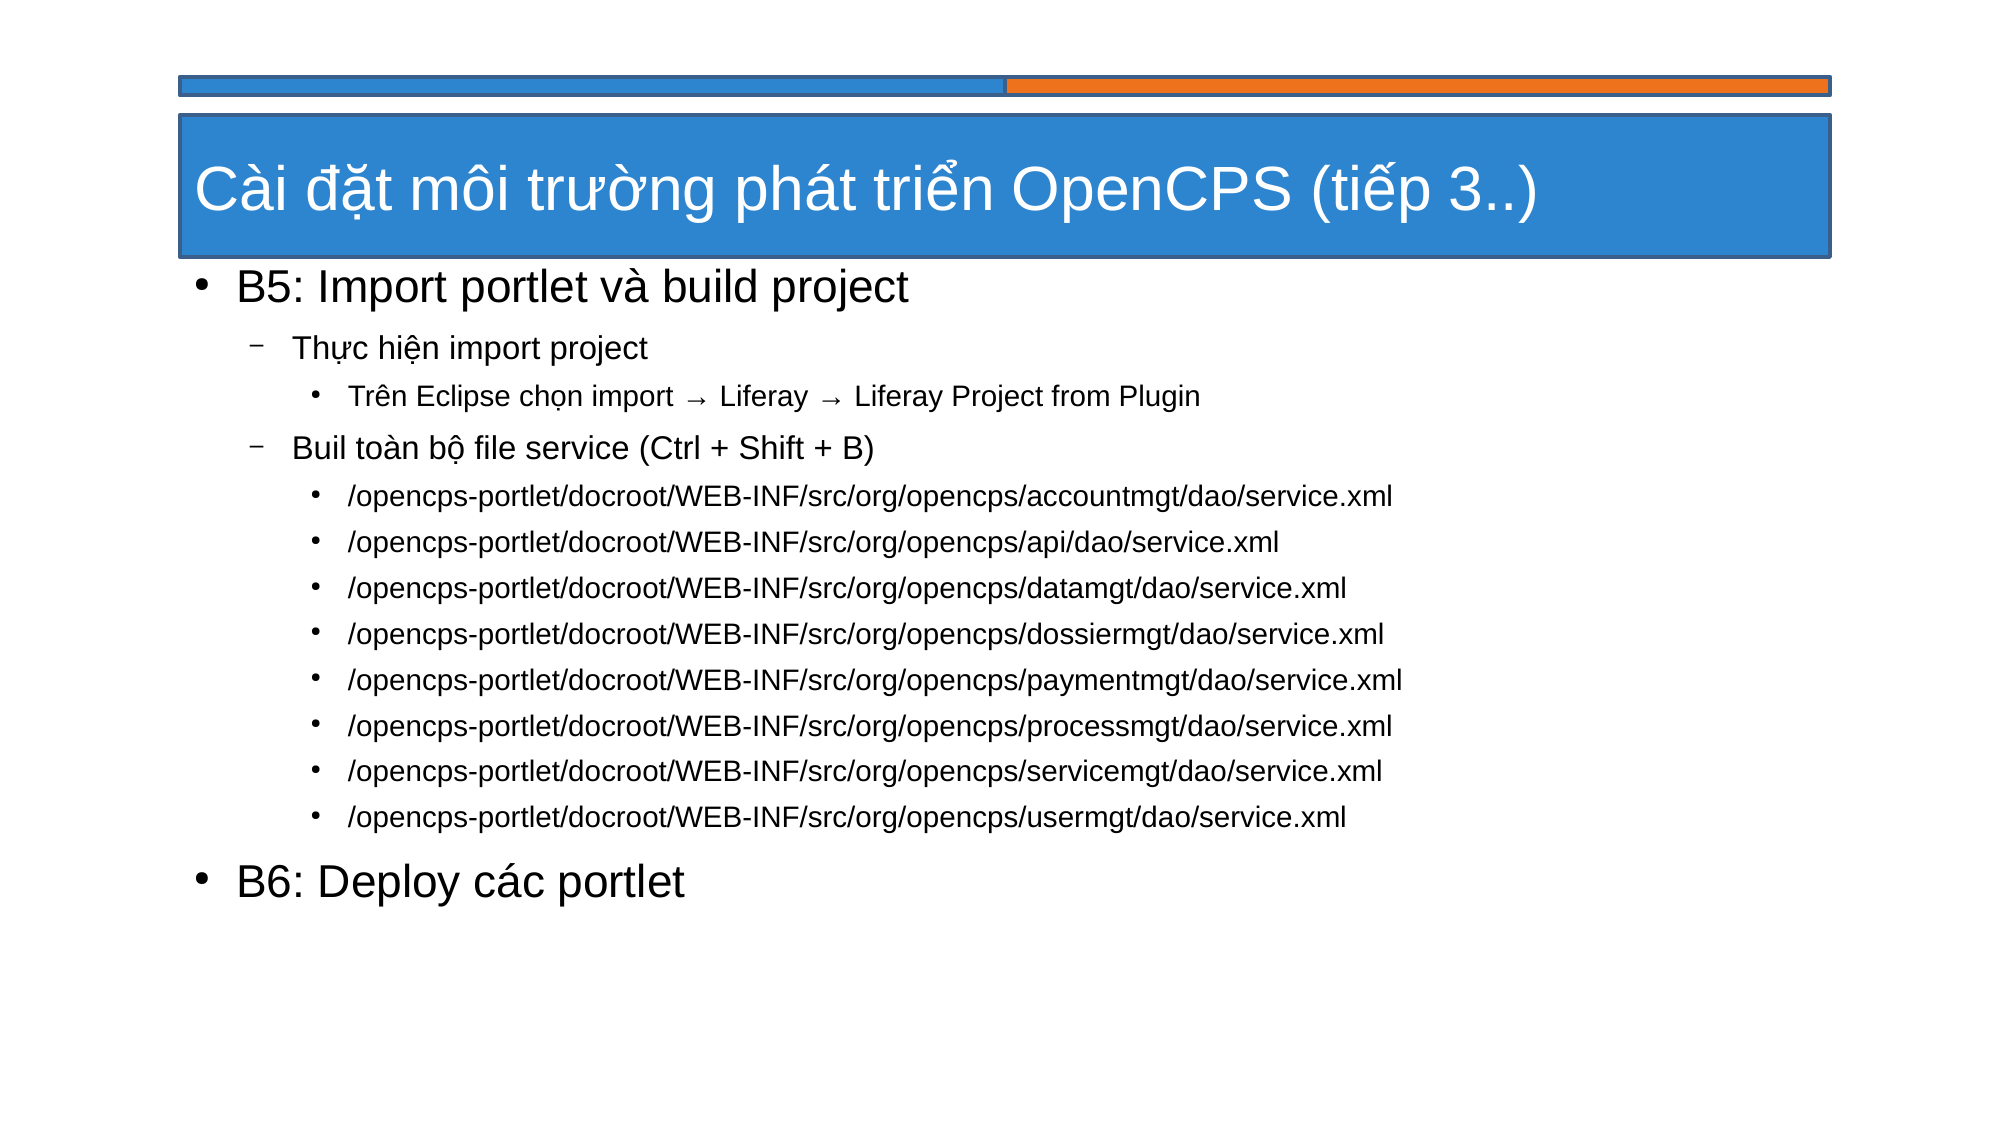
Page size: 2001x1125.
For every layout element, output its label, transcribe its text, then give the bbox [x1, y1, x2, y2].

list B5: Import portlet và build project Thực hiện import project Trên Eclipse chọn import → Liferay → Liferay Project from Plugin Buil toàn bộ file service (Ctrl + Shift + B) /opencps-portlet/docroot/WEB-INF/src/org/opencps/accountmgt/dao/service.xml /opencps-portlet/docroot/WEB-INF/src/org/opencps/api/dao/service.xml /opencps-portlet/docroot/WEB-INF/src/org/opencps/datamgt/dao/service.xml /opencps-portlet/docroot/WEB-INF/src/org/opencps/dossiermgt/dao/service.xml /opencps-portlet/docroot/WEB-INF/src/org/opencps/paymentmgt/dao/service.xml /opencps-portlet/docroot/WEB-INF/src/org/opencps/processmgt/dao/service.xml /opencps-portlet/docroot/WEB-INF/src/org/opencps/servicemgt/dao/service.xml /opencps-portlet/docroot/WEB-INF/src/org/opencps/usermgt/dao/service.xml B6: Deploy các portlet [180, 263, 1831, 916]
text_box [179, 76, 1831, 96]
text_box Cài đặt môi trường phát triển OpenCPS (tiếp 3..) [180, 114, 1830, 257]
